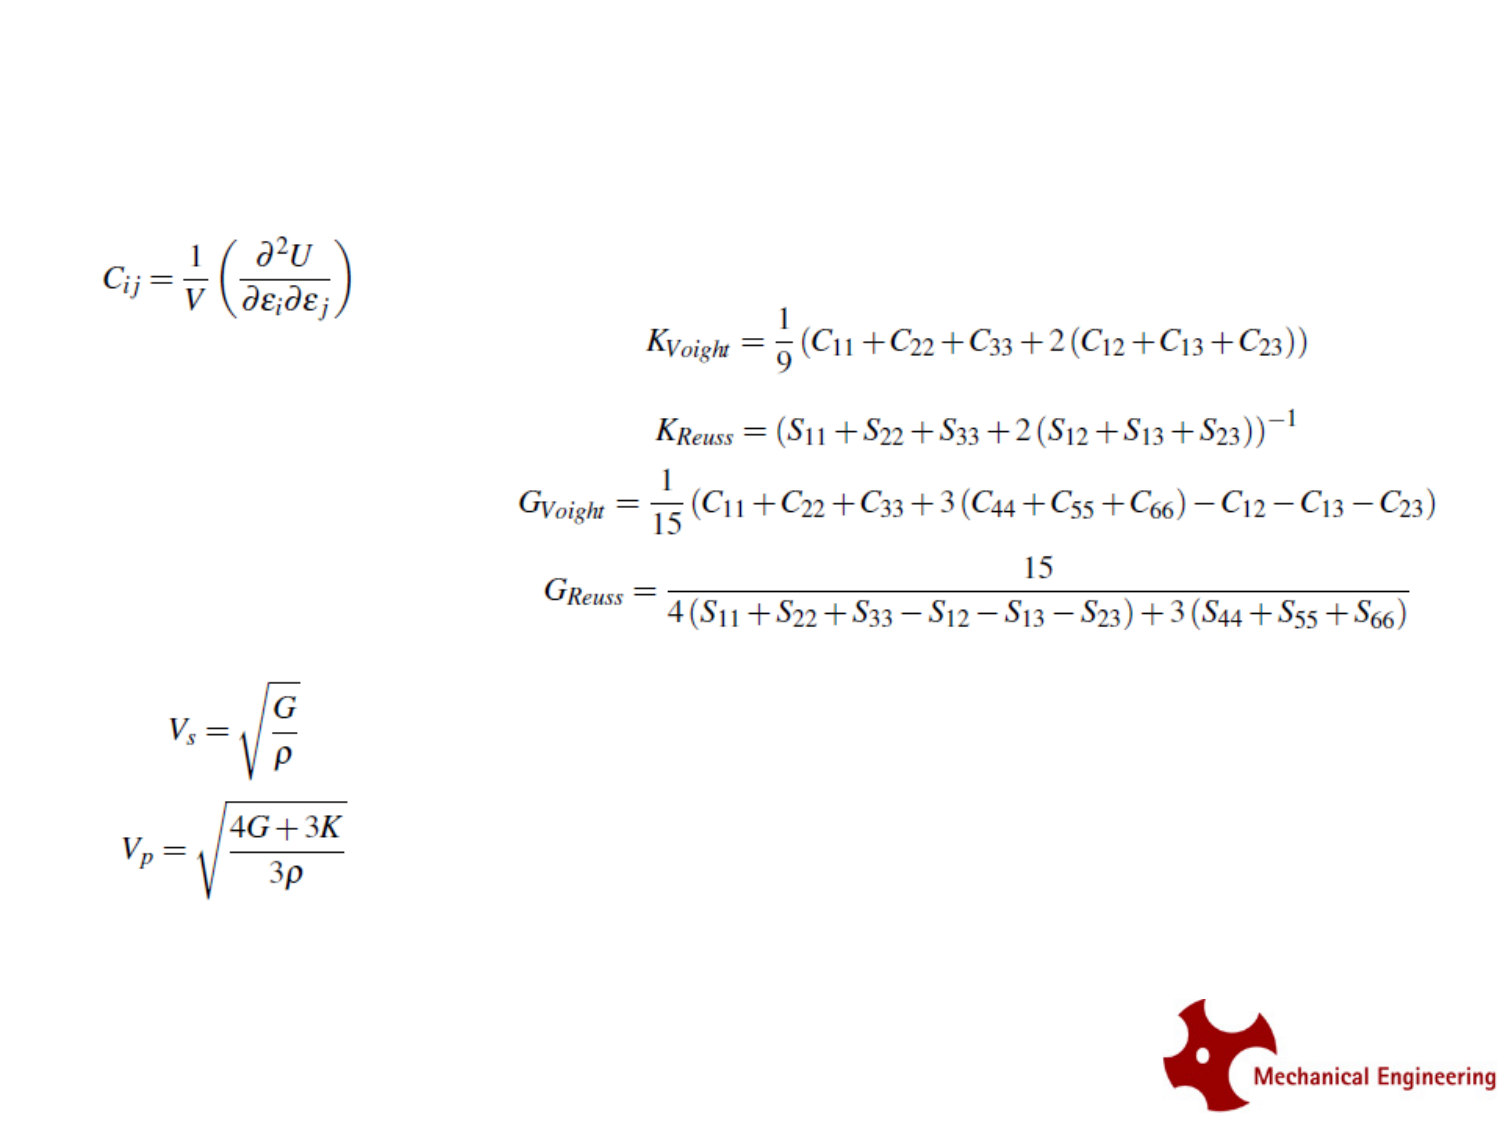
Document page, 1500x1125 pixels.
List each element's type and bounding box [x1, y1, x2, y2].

picture [474, 290, 1466, 649]
picture [75, 651, 401, 913]
picture [74, 210, 376, 336]
